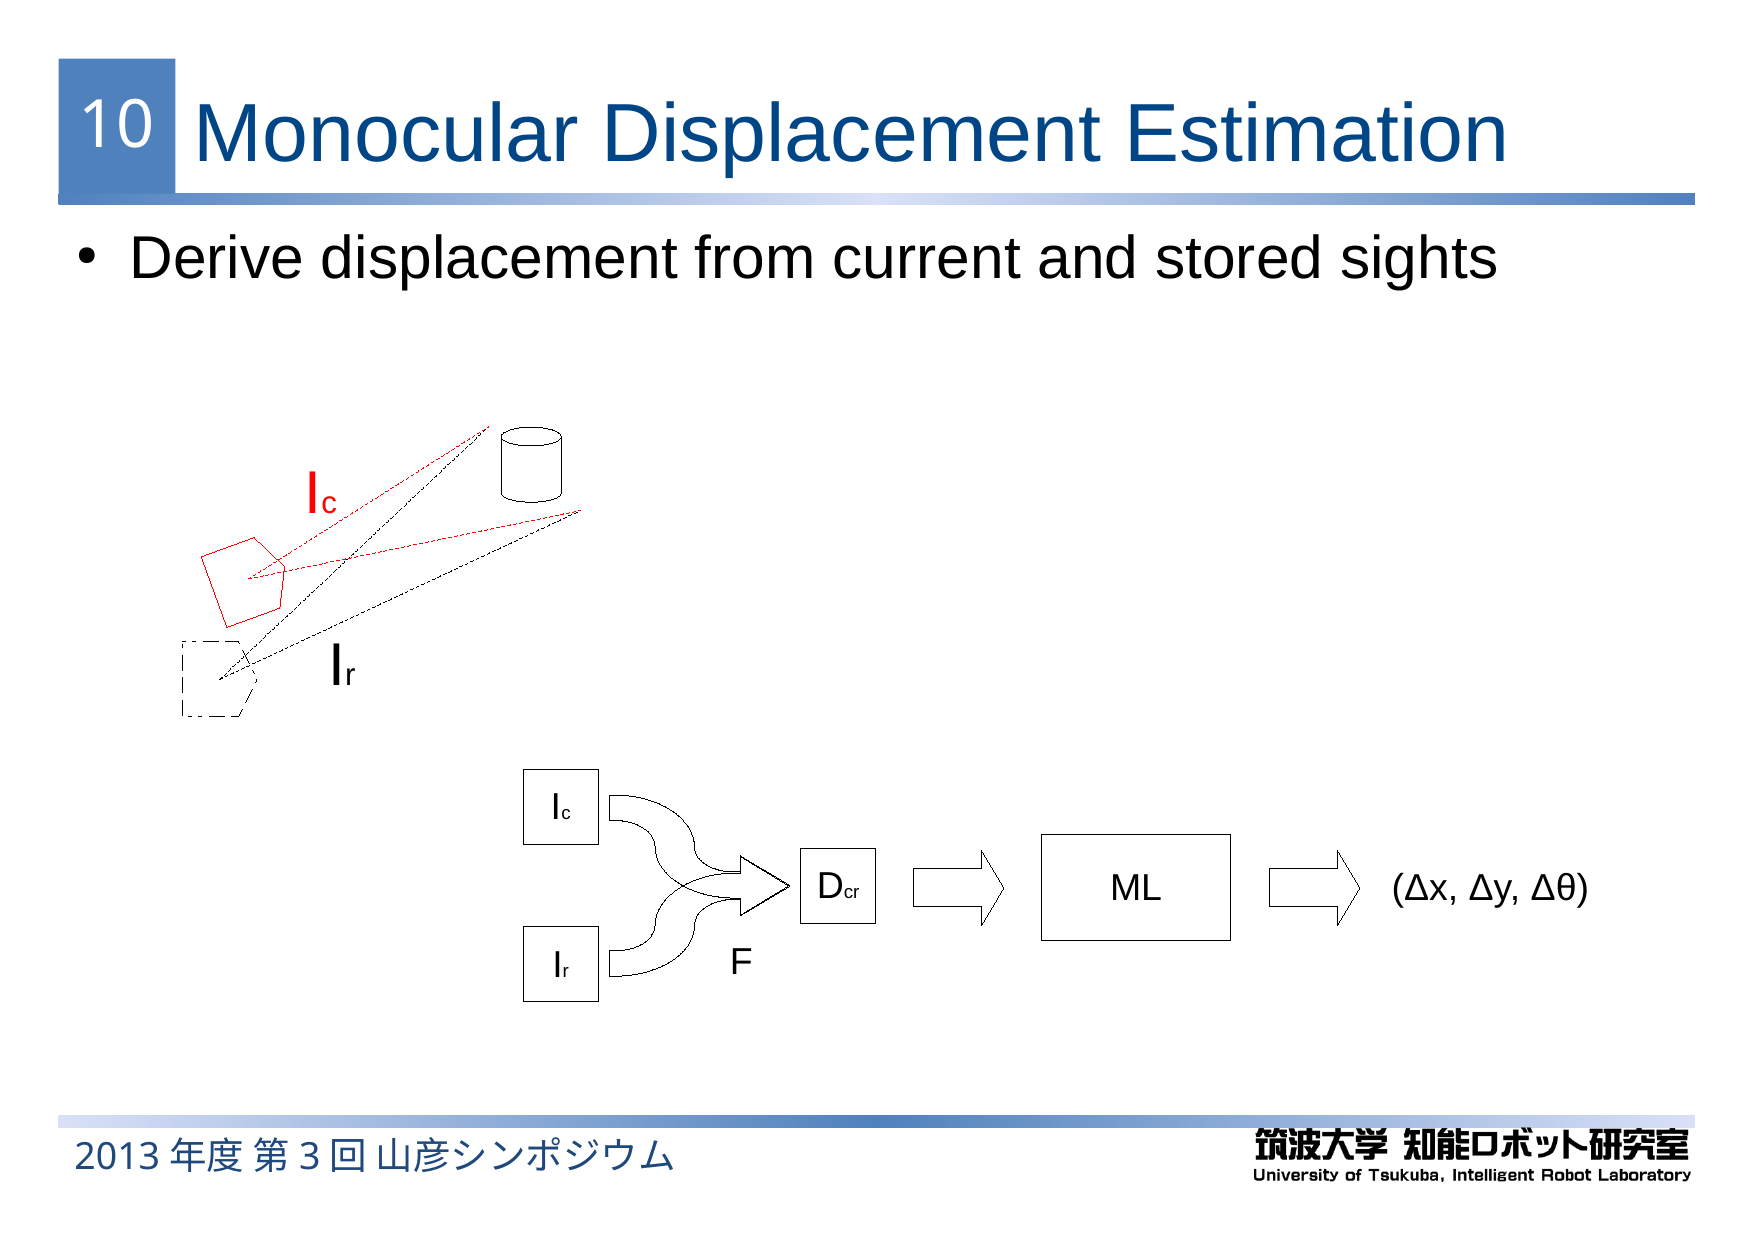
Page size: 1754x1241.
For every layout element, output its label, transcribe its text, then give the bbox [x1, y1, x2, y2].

picture [1252, 1127, 1691, 1182]
title Monocular Displacement Estimation [193, 61, 1651, 205]
text_box Ic [523, 769, 599, 845]
text_box ML [1041, 834, 1231, 941]
text_box (Δx, Δy, Δθ) [1372, 859, 1609, 917]
list Derive displacement from current and stored sights [58, 223, 1696, 329]
text_box Ic [289, 451, 440, 535]
text_box Ir [313, 623, 464, 706]
text_box F [715, 933, 776, 990]
text_box Dcr [800, 848, 876, 924]
text_box Ir [523, 926, 599, 1002]
